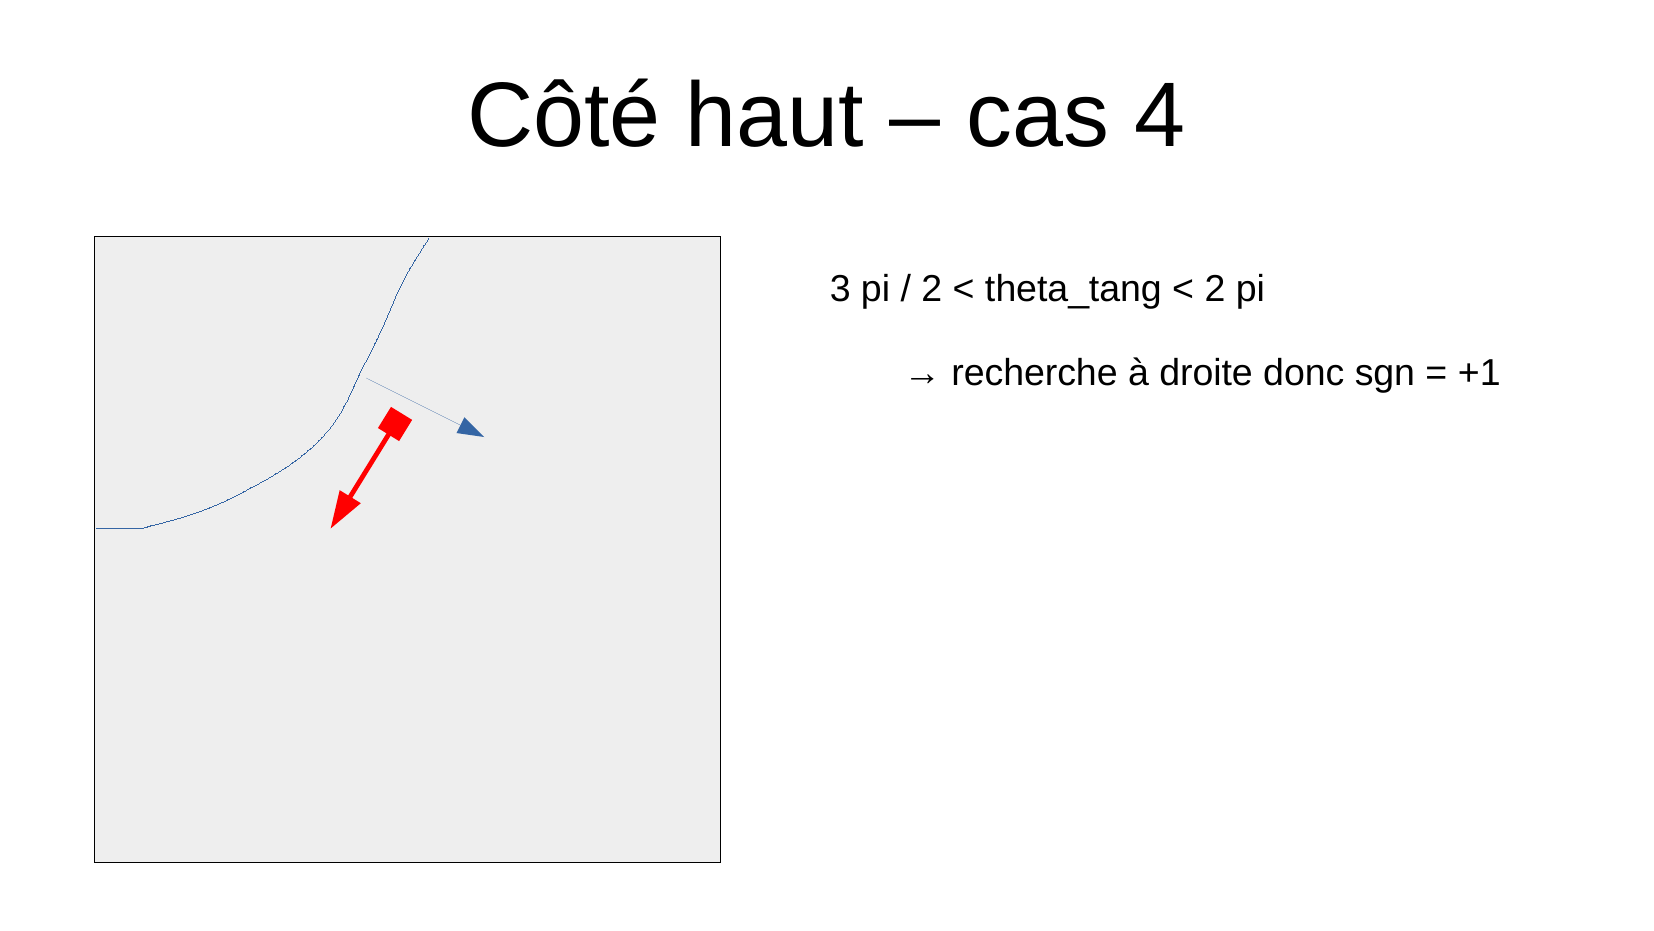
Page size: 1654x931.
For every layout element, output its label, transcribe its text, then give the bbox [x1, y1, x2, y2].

title Côté haut – cas 4 [82, 37, 1571, 193]
text_box 3 pi / 2 < theta_tang < 2 pi → recherche à droite donc sgn = +1 [814, 259, 1583, 401]
text_box [94, 236, 721, 863]
